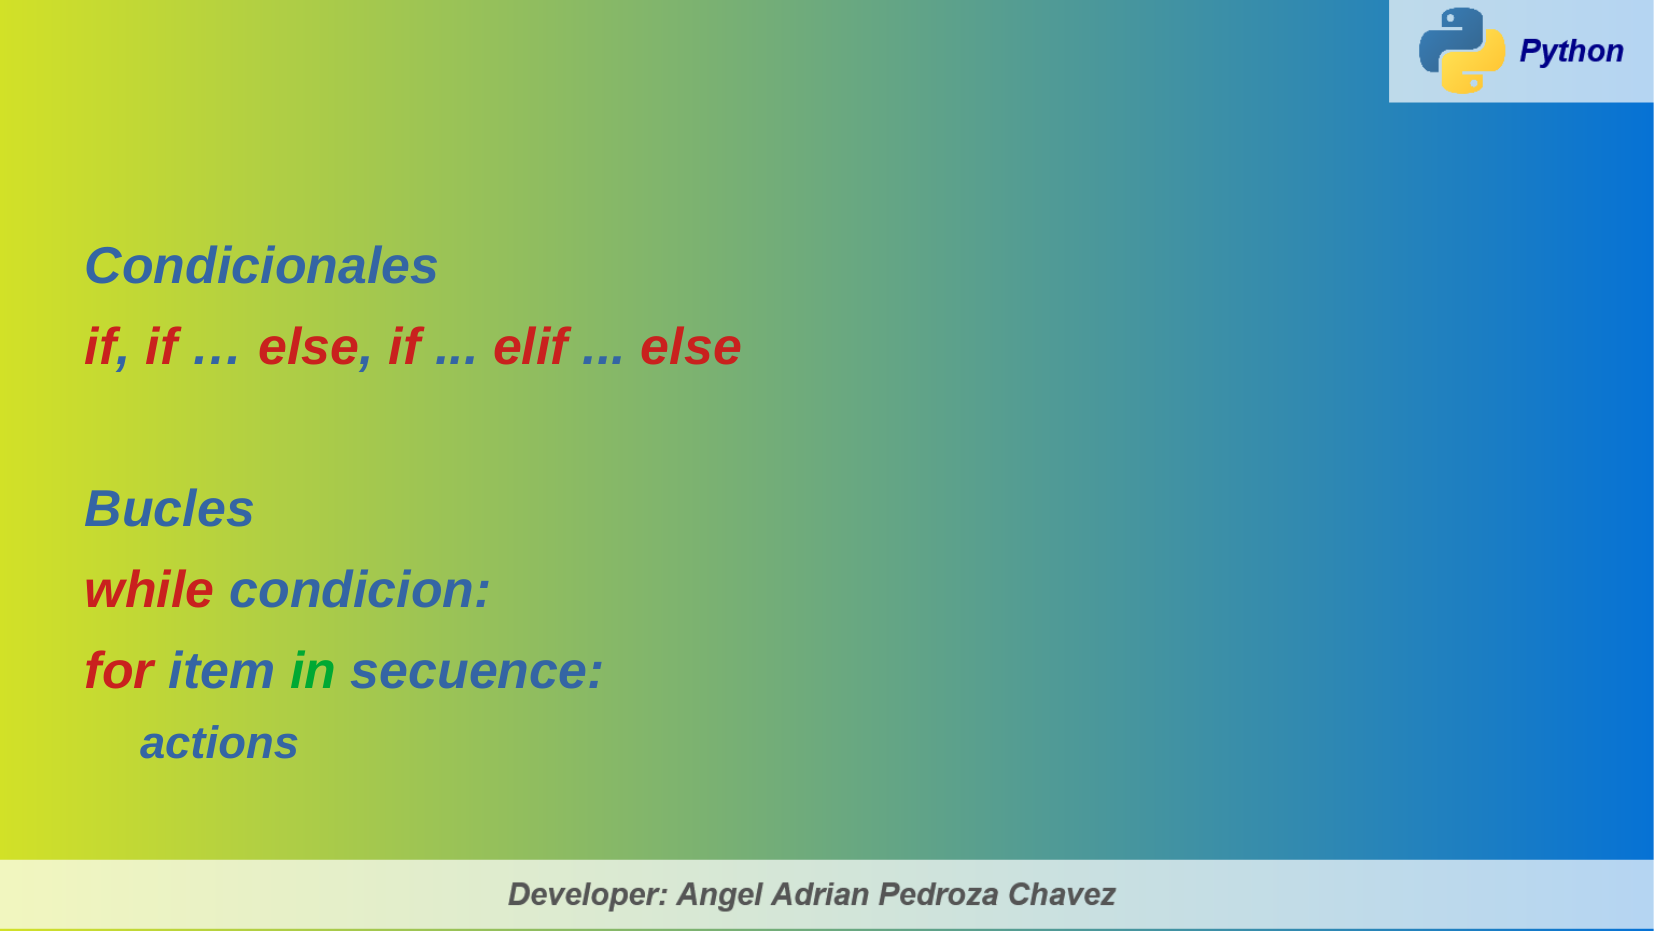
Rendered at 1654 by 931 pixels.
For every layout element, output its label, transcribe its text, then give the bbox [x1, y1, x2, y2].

list Condicionales if, if … else, if ... elif ... else Bucles while condicion: for item in secuence: actions [29, 236, 1518, 776]
picture [0, 0, 1654, 931]
